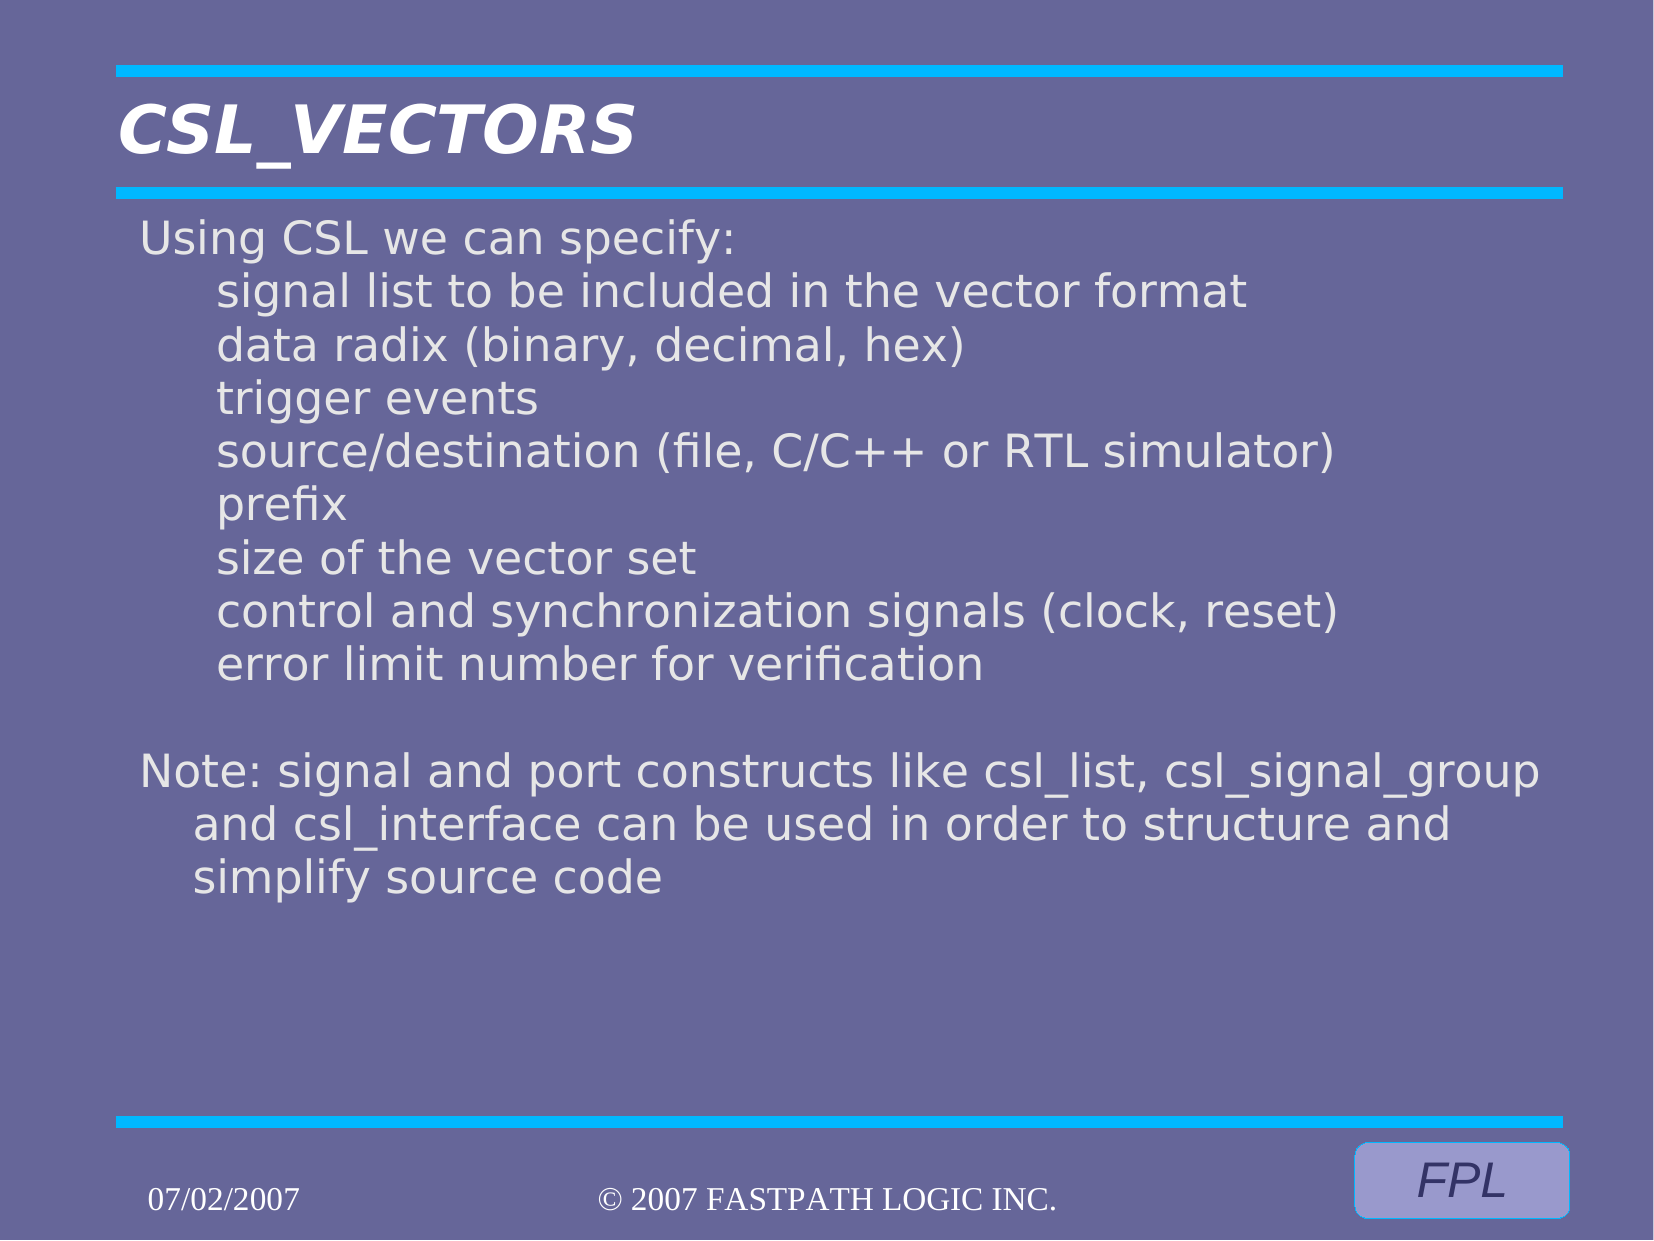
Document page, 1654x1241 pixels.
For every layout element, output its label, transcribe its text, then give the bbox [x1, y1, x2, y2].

list Using CSL we can specify: signal list to be included in the vector format data radix (binary, decimal, hex) trigger events source/destination (file, C/C++ or RTL simulator) prefix size of the vector set control and synchronization signals (clock, reset) error limit number for verification Note: signal and port constructs like csl_list, csl_signal_group and csl_interface can be used in order to structure and simplify source code [121, 212, 1561, 1110]
title CSL_VECTORS [118, 41, 1531, 219]
